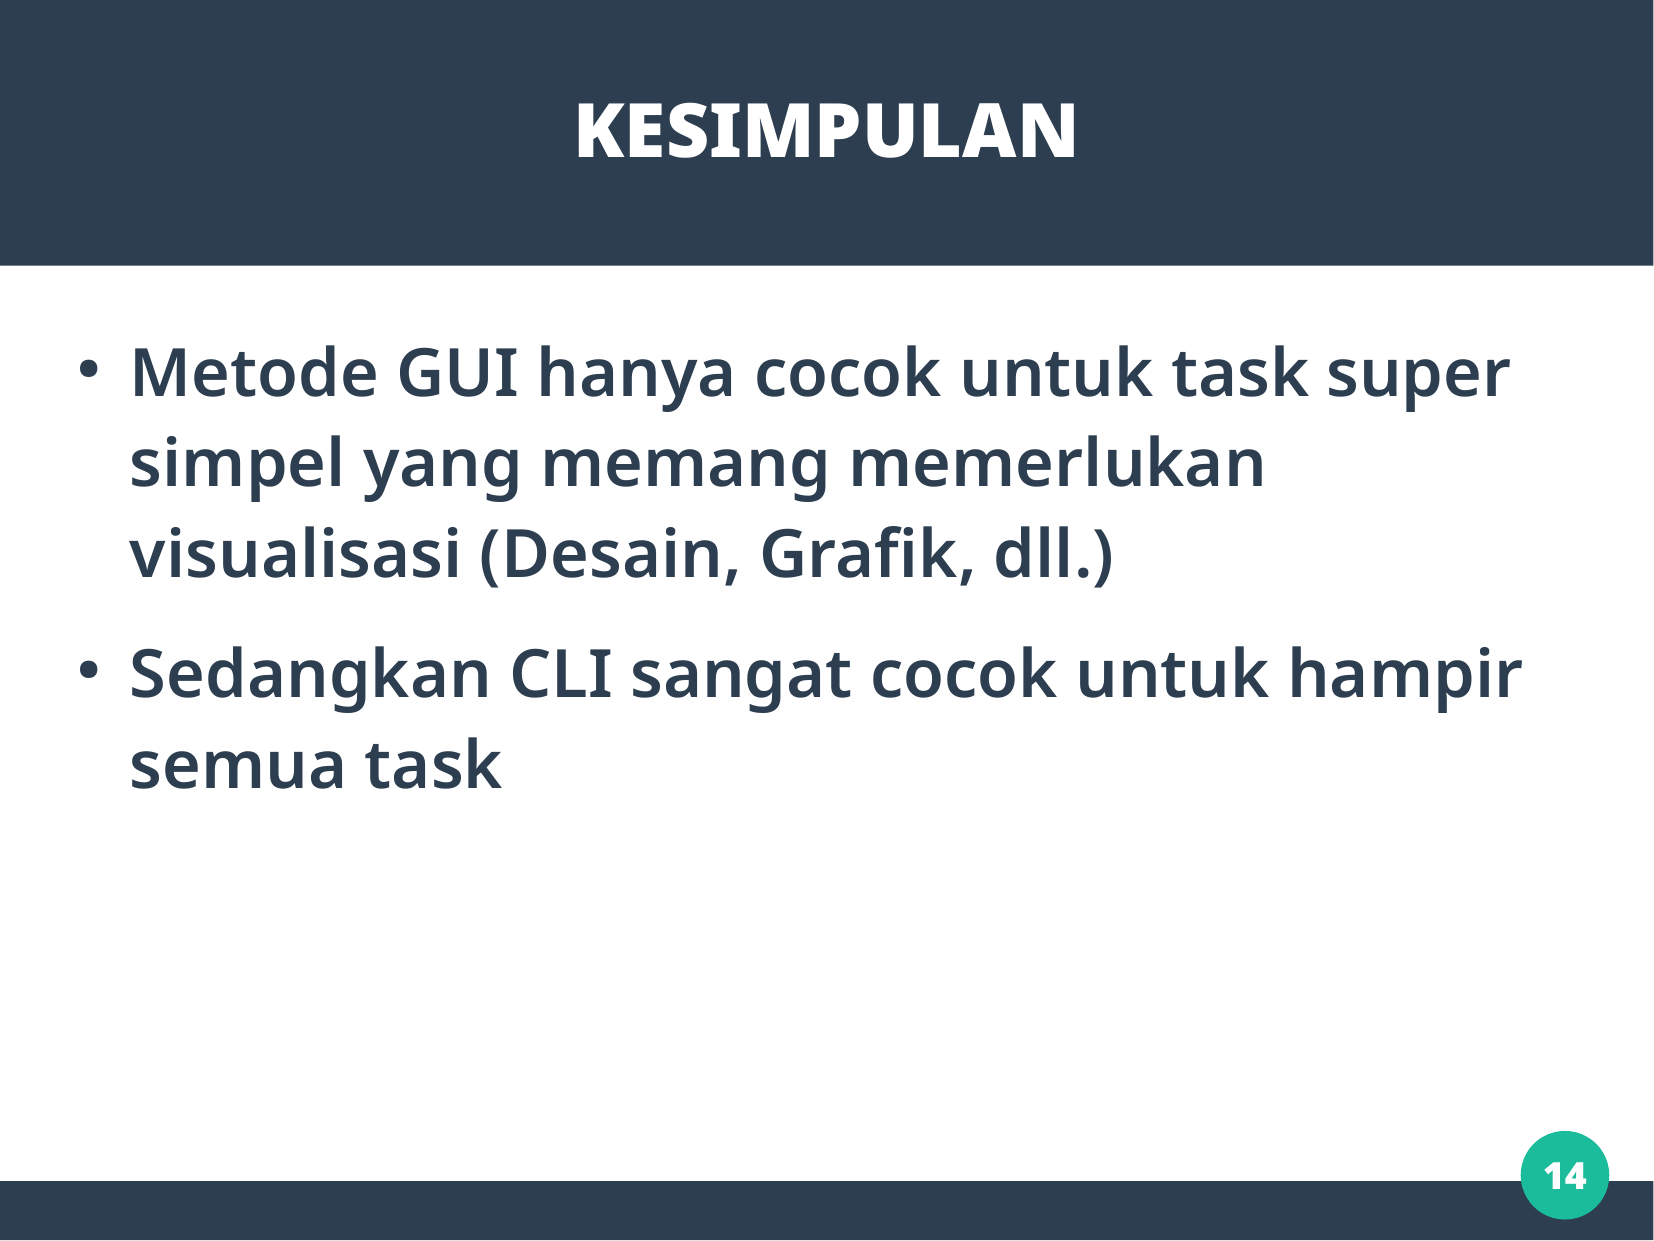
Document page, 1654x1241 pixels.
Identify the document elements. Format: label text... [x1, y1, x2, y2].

title KESIMPULAN [59, 49, 1595, 207]
list Metode GUI hanya cocok untuk task super simpel yang memang memerlukan visualisasi (Desain, Grafik, dll.) Sedangkan CLI sangat cocok untuk hampir semua task [59, 324, 1595, 1152]
